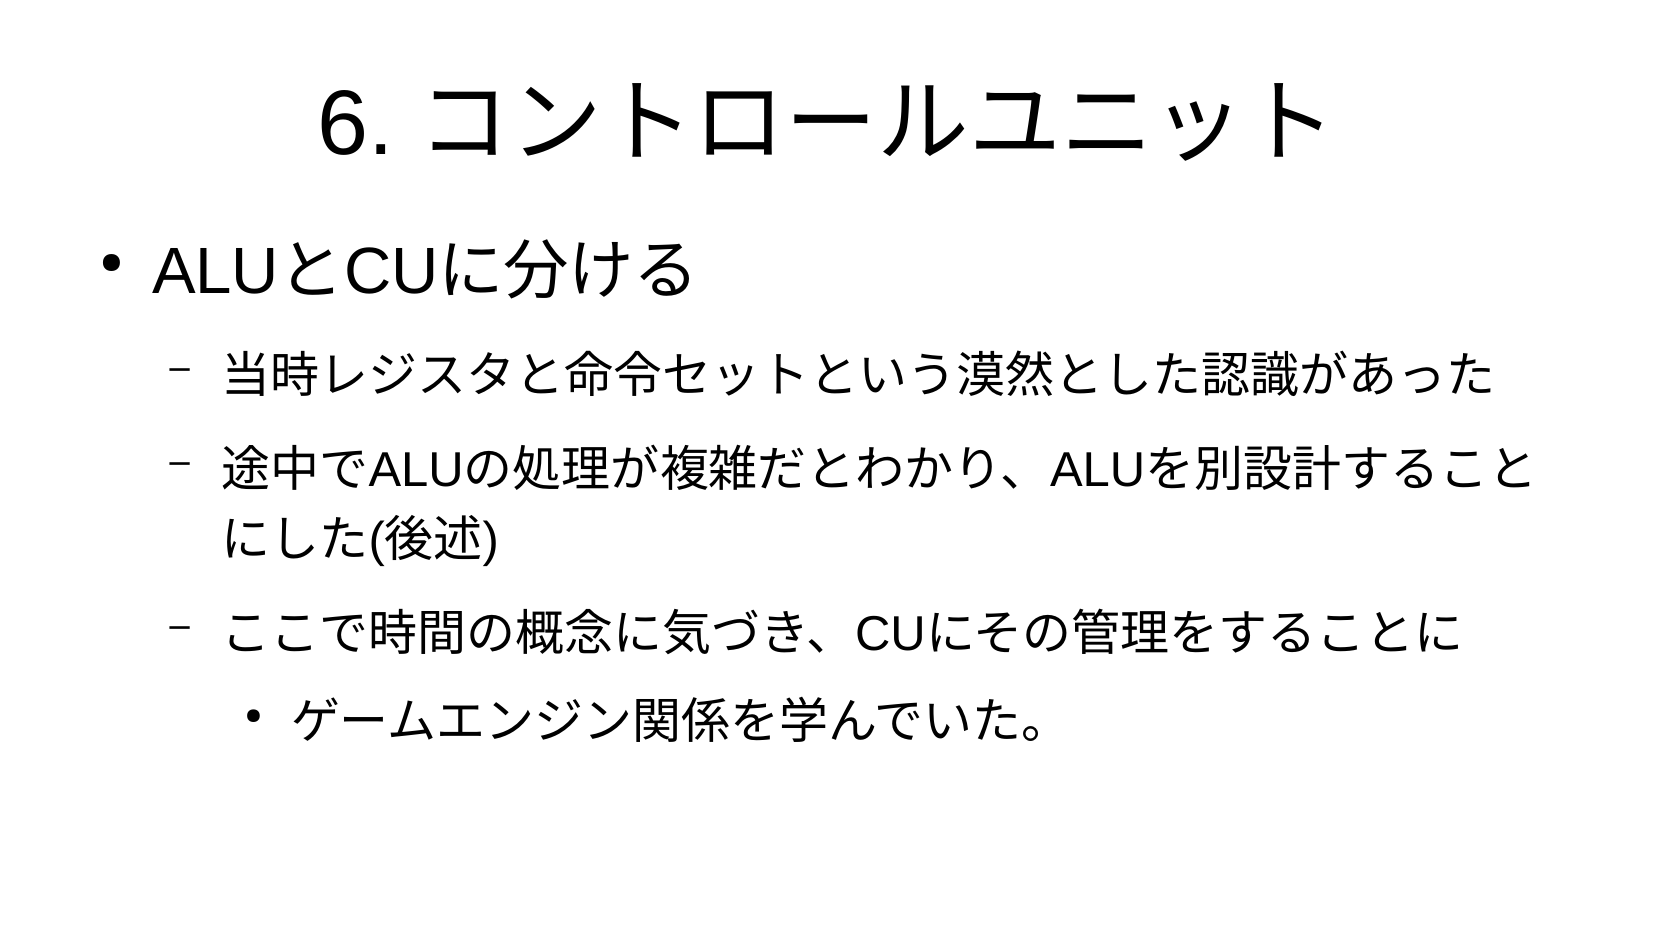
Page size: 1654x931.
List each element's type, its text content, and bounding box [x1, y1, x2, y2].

list ALUとCUに分ける 当時レジスタと命令セットという漠然とした認識があった 途中でALUの処理が複雑だとわかり、ALUを別設計することにした(後述) ここで時間の概念に気づき、CUにその管理をすることに ゲームエンジン関係を学んでいた。 [82, 217, 1571, 758]
title 6. コントロールユニット [82, 37, 1571, 193]
